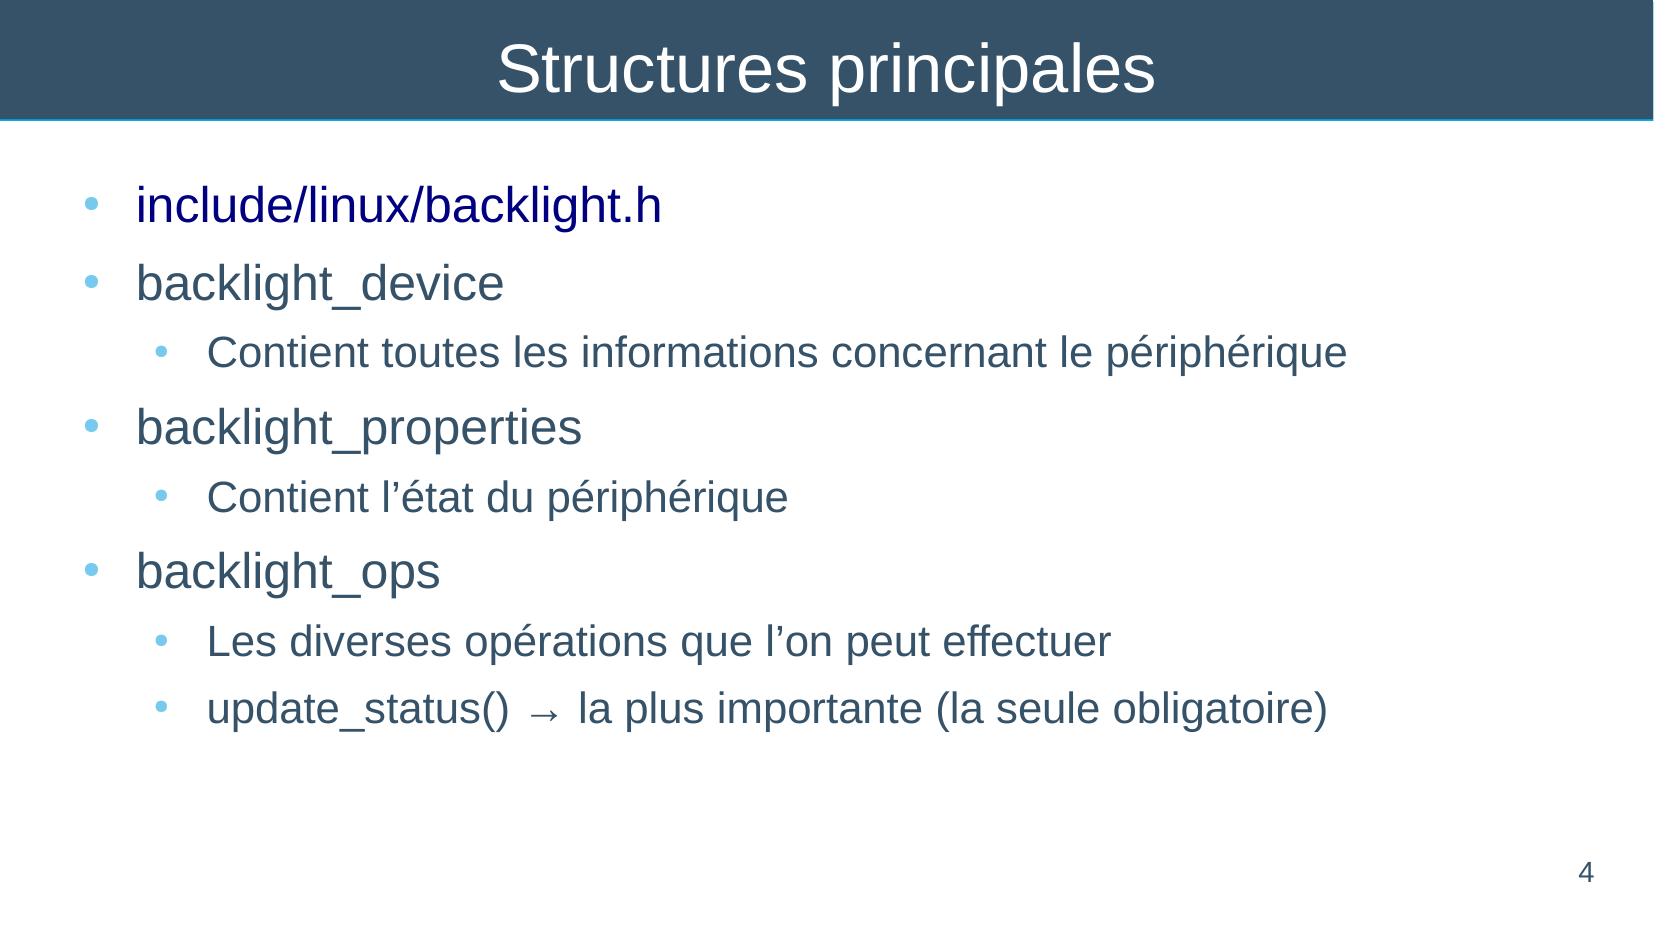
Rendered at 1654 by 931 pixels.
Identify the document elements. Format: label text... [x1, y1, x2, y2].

list include/linux/backlight.h backlight_device Contient toutes les informations concernant le périphérique backlight_properties Contient l’état du périphérique backlight_ops Les diverses opérations que l’on peut effectuer update_status() → la plus importante (la seule obligatoire) [64, 177, 1601, 768]
title Structures principales [59, 29, 1595, 108]
